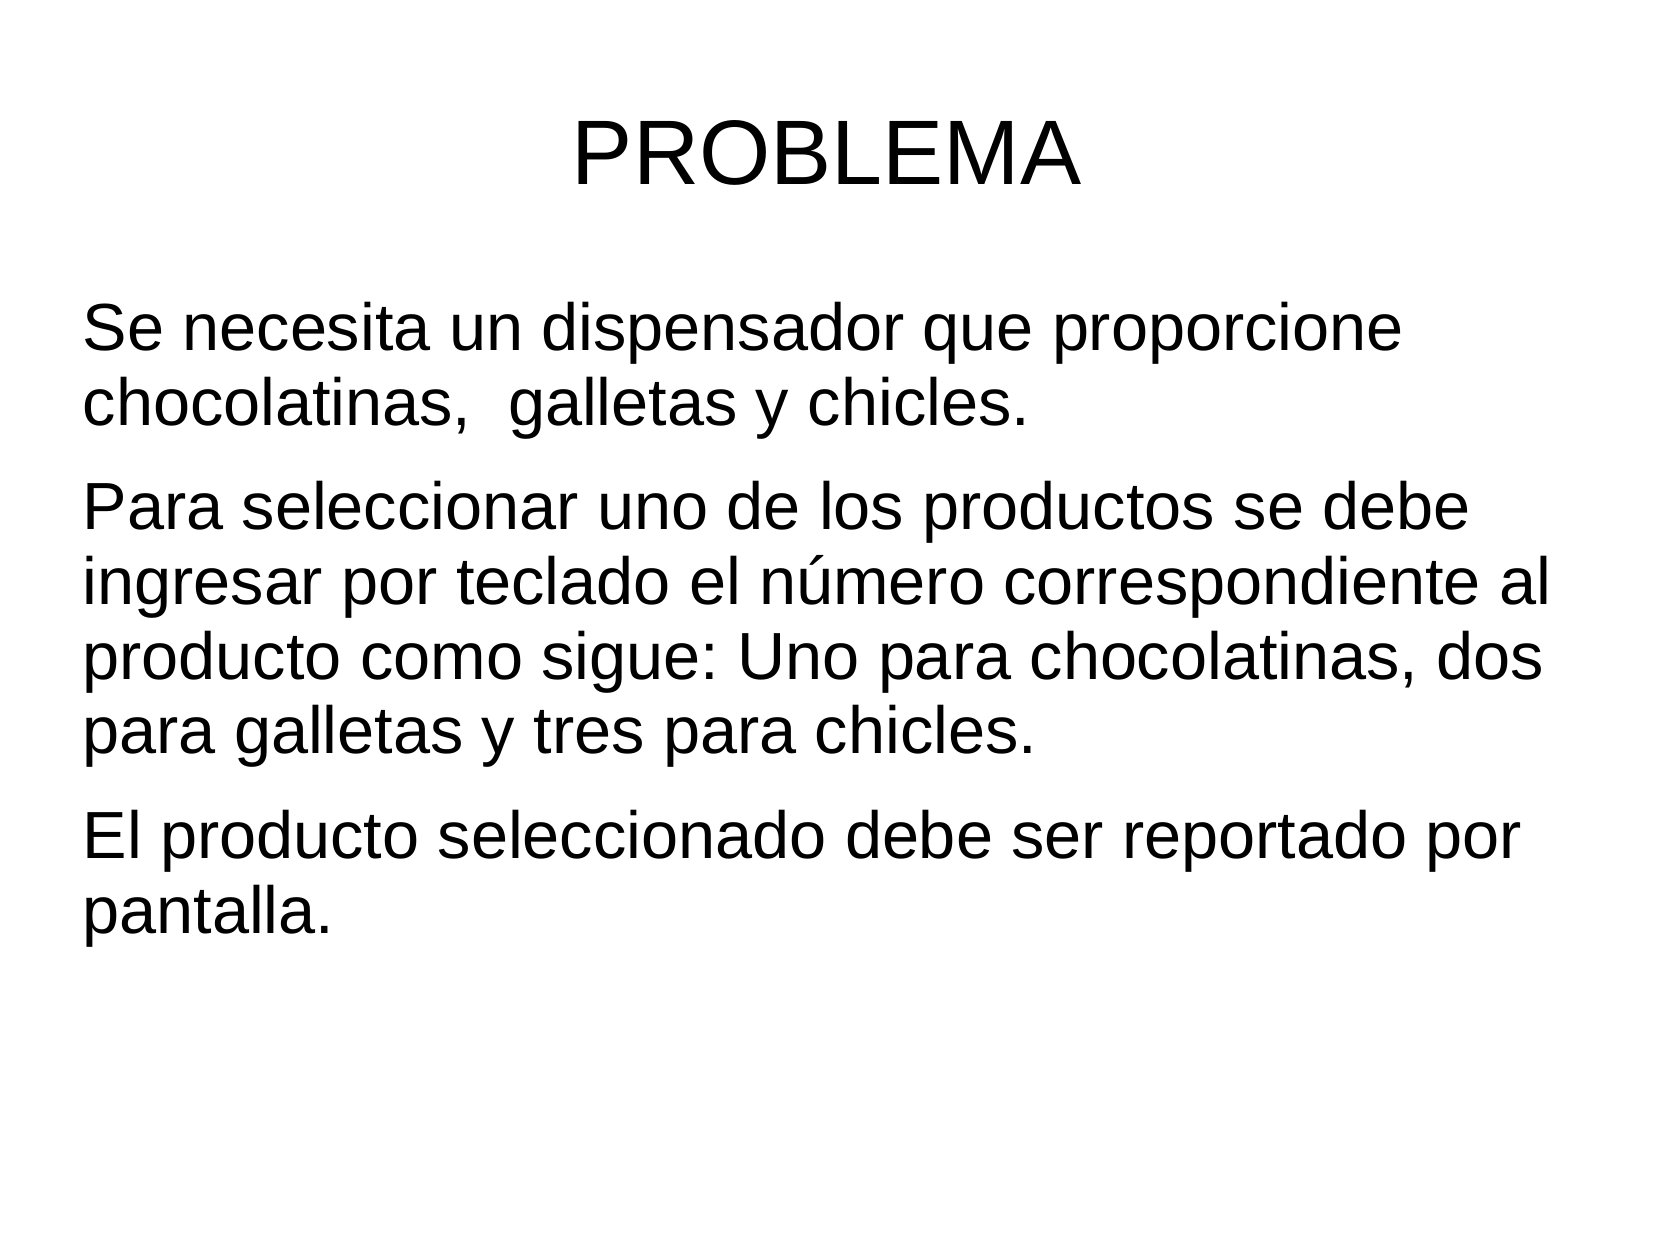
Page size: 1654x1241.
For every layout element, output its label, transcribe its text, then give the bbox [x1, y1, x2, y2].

list Se necesita un dispensador que proporcione chocolatinas, galletas y chicles. Para seleccionar uno de los productos se debe ingresar por teclado el número correspondiente al producto como sigue: Uno para chocolatinas, dos para galletas y tres para chicles. El producto seleccionado debe ser reportado por pantalla. [82, 290, 1571, 1010]
title PROBLEMA [82, 49, 1571, 257]
